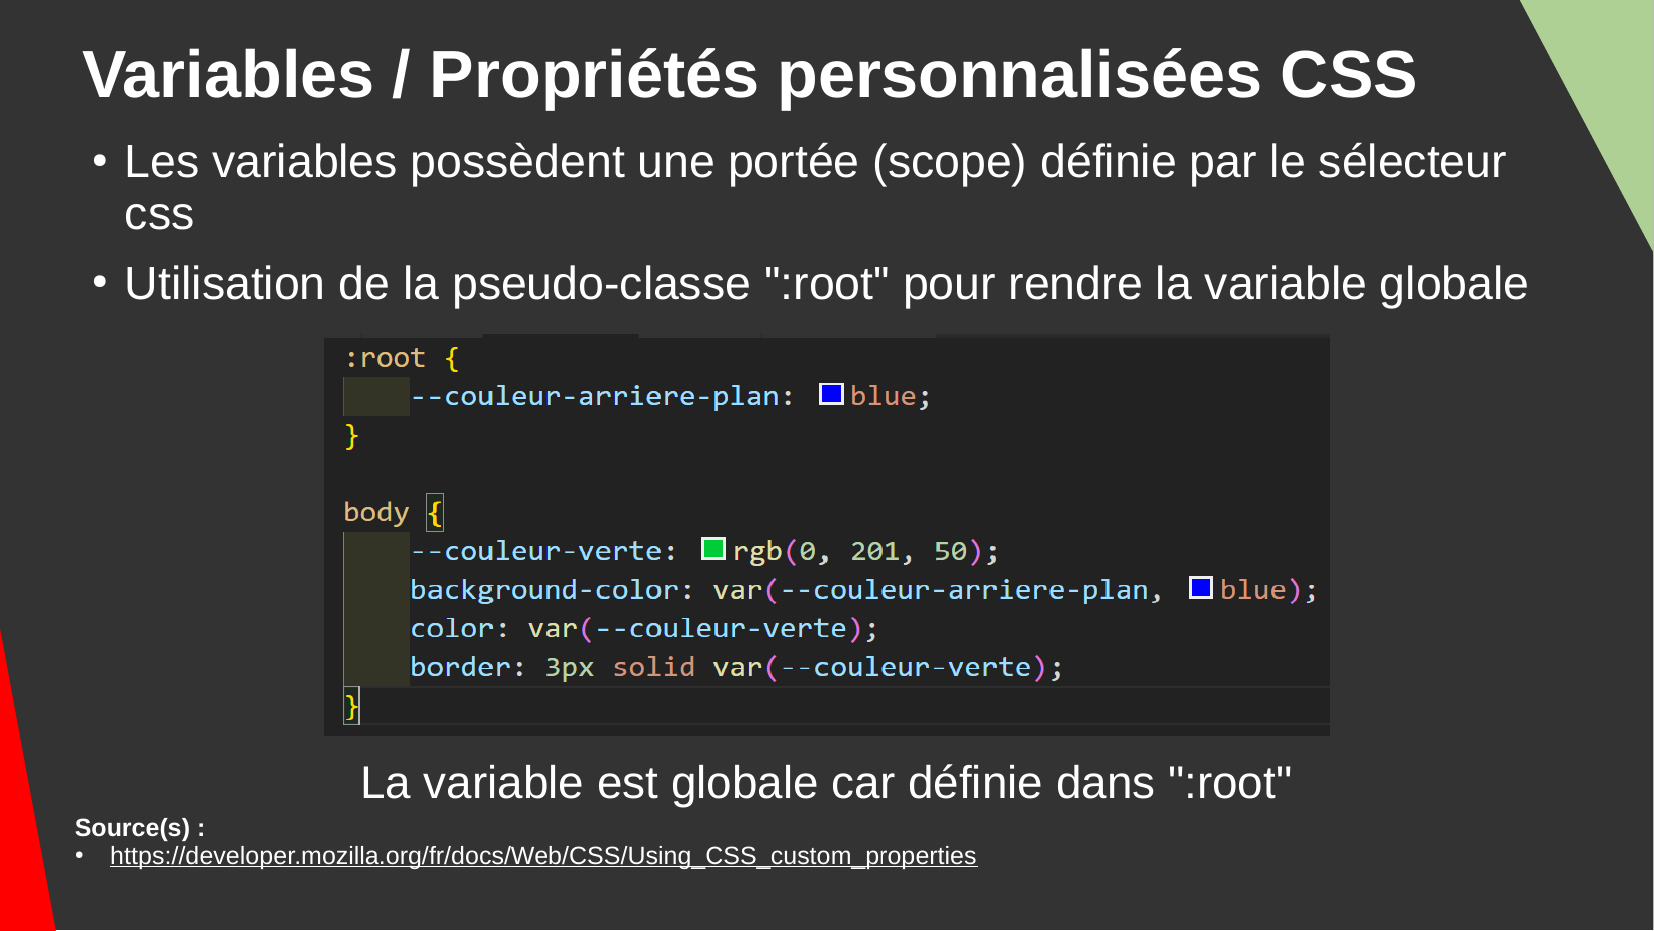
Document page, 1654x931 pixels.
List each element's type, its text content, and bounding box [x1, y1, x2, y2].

text_box [1519, 0, 1654, 254]
text_box [0, 628, 56, 931]
text_box Source(s) : https://developer.mozilla.org/fr/docs/Web/CSS/Using_CSS_custom_properties [60, 806, 1546, 931]
title Variables / Propriétés personnalisées CSS [82, 37, 1571, 114]
picture [324, 334, 1330, 736]
list Les variables possèdent une portée (scope) définie par le sélecteur css Utilisation de la pseudo-classe ":root" pour rendre la variable globale [80, 135, 1536, 346]
title La variable est globale car définie dans ":root" [126, 757, 1527, 806]
